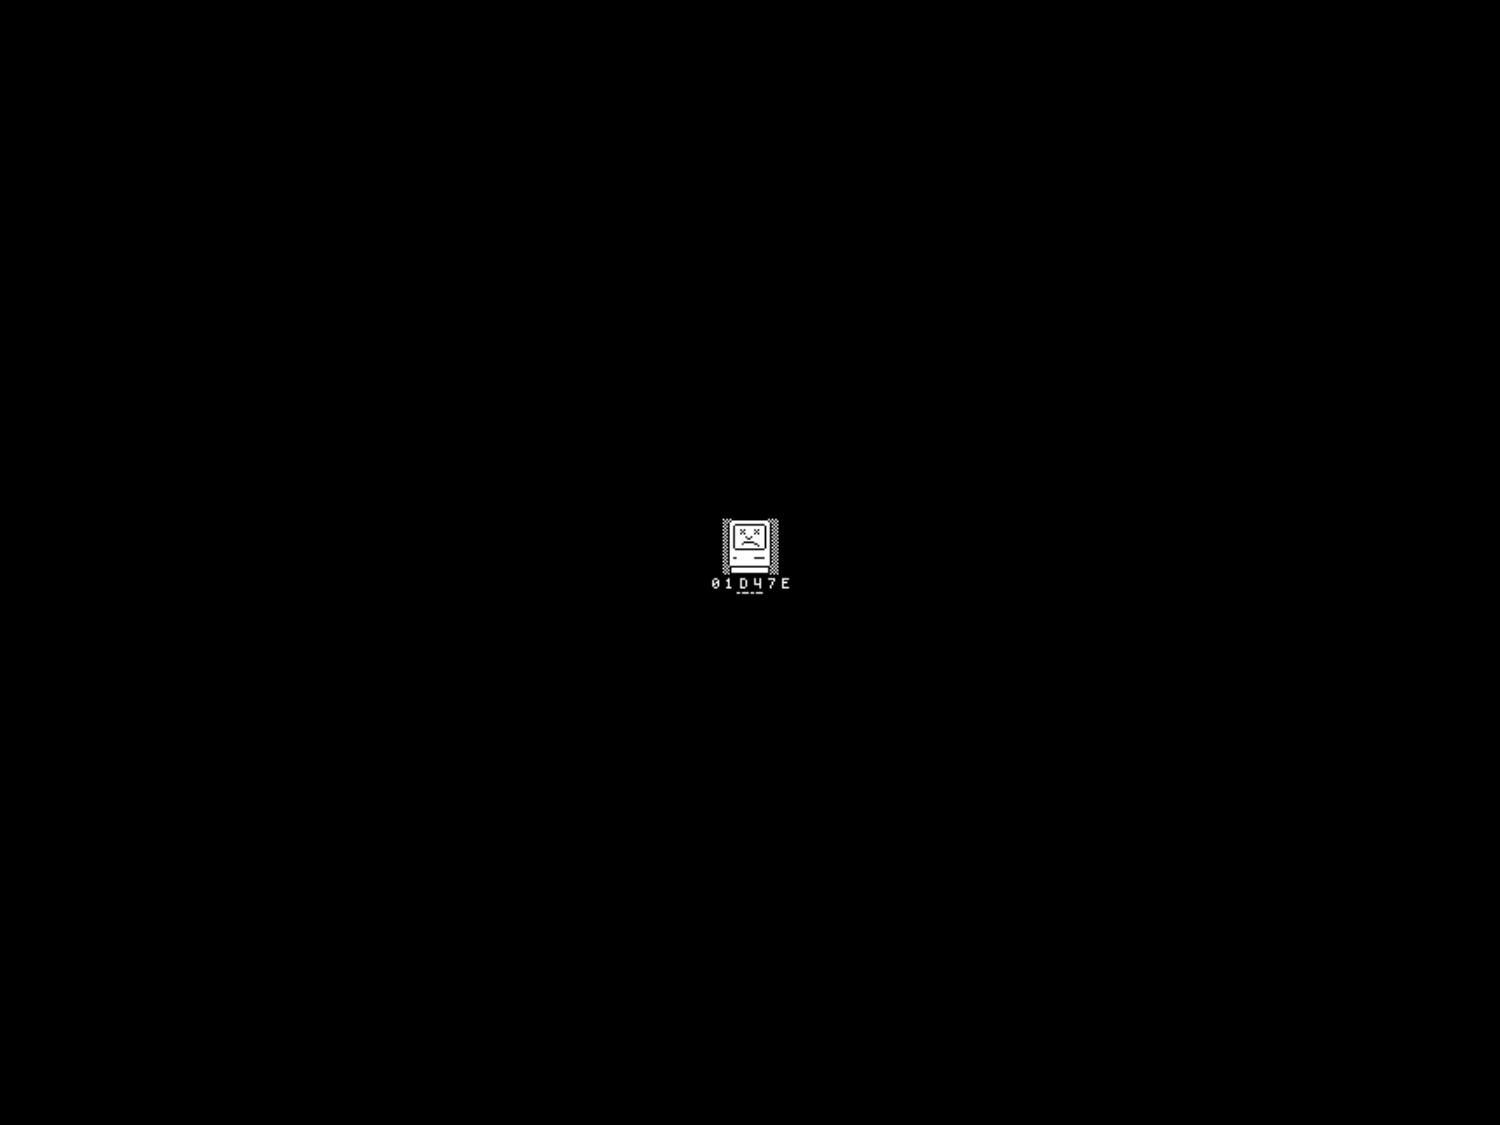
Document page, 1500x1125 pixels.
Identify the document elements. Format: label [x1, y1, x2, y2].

picture [304, 266, 1198, 863]
